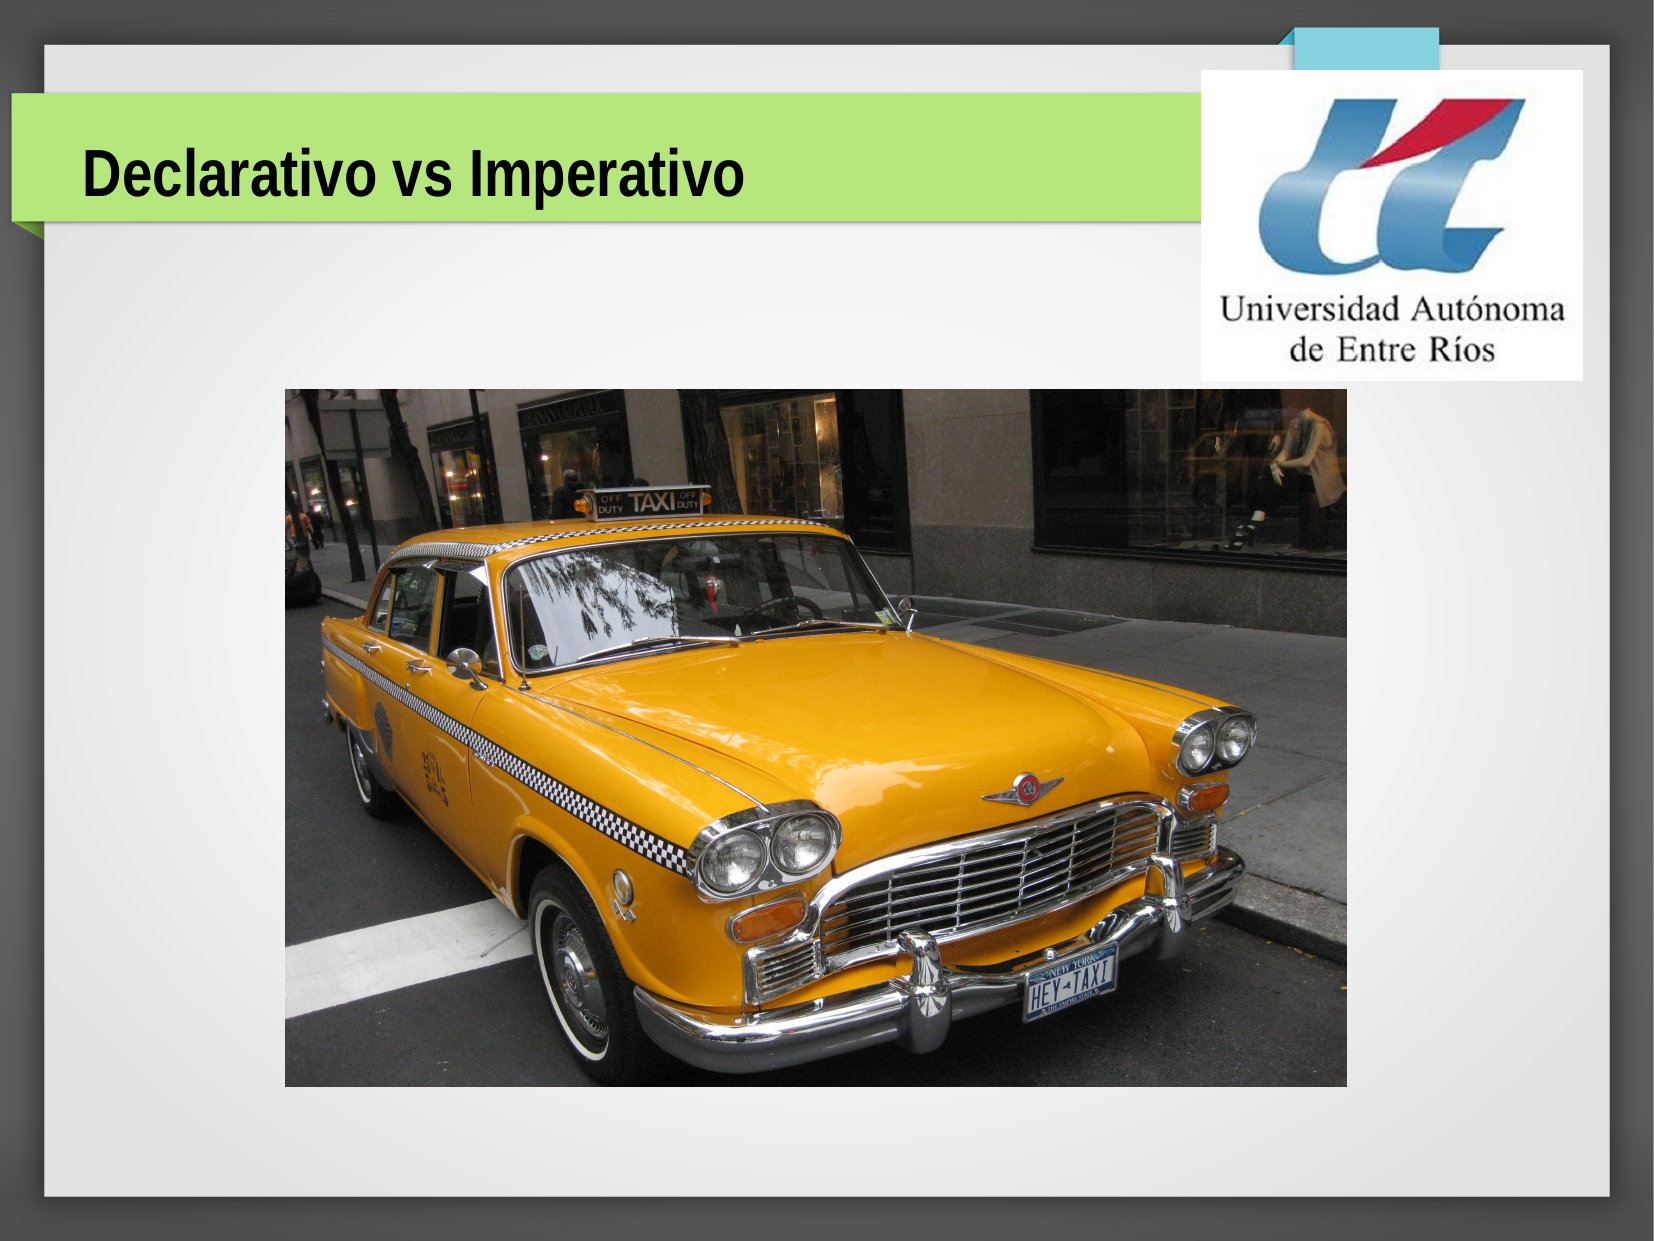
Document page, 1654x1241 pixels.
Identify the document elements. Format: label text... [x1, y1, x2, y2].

picture [0, 0, 1654, 1241]
title Declarativo vs Imperativo [82, 94, 1201, 213]
